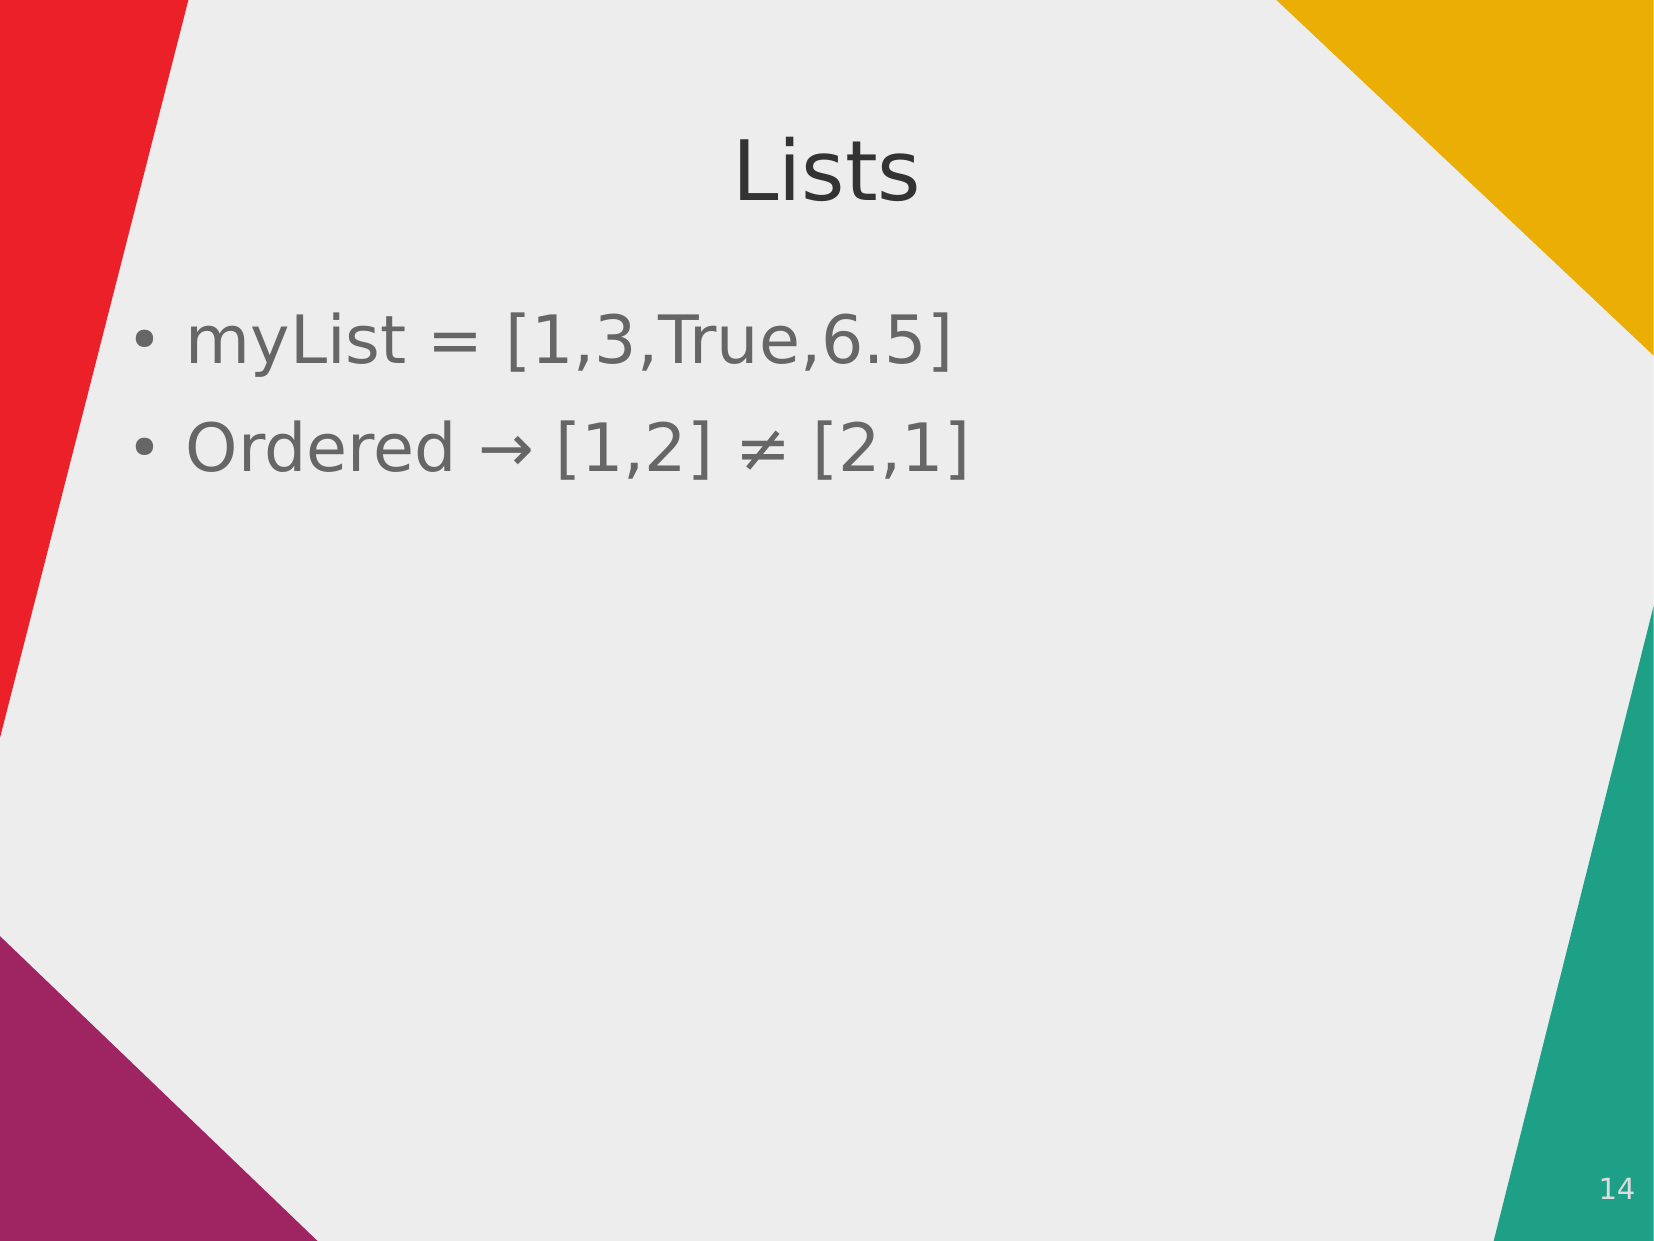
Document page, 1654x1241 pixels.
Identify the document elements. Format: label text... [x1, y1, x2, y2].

title Lists [114, 73, 1539, 271]
text_box [114, 302, 1539, 1033]
